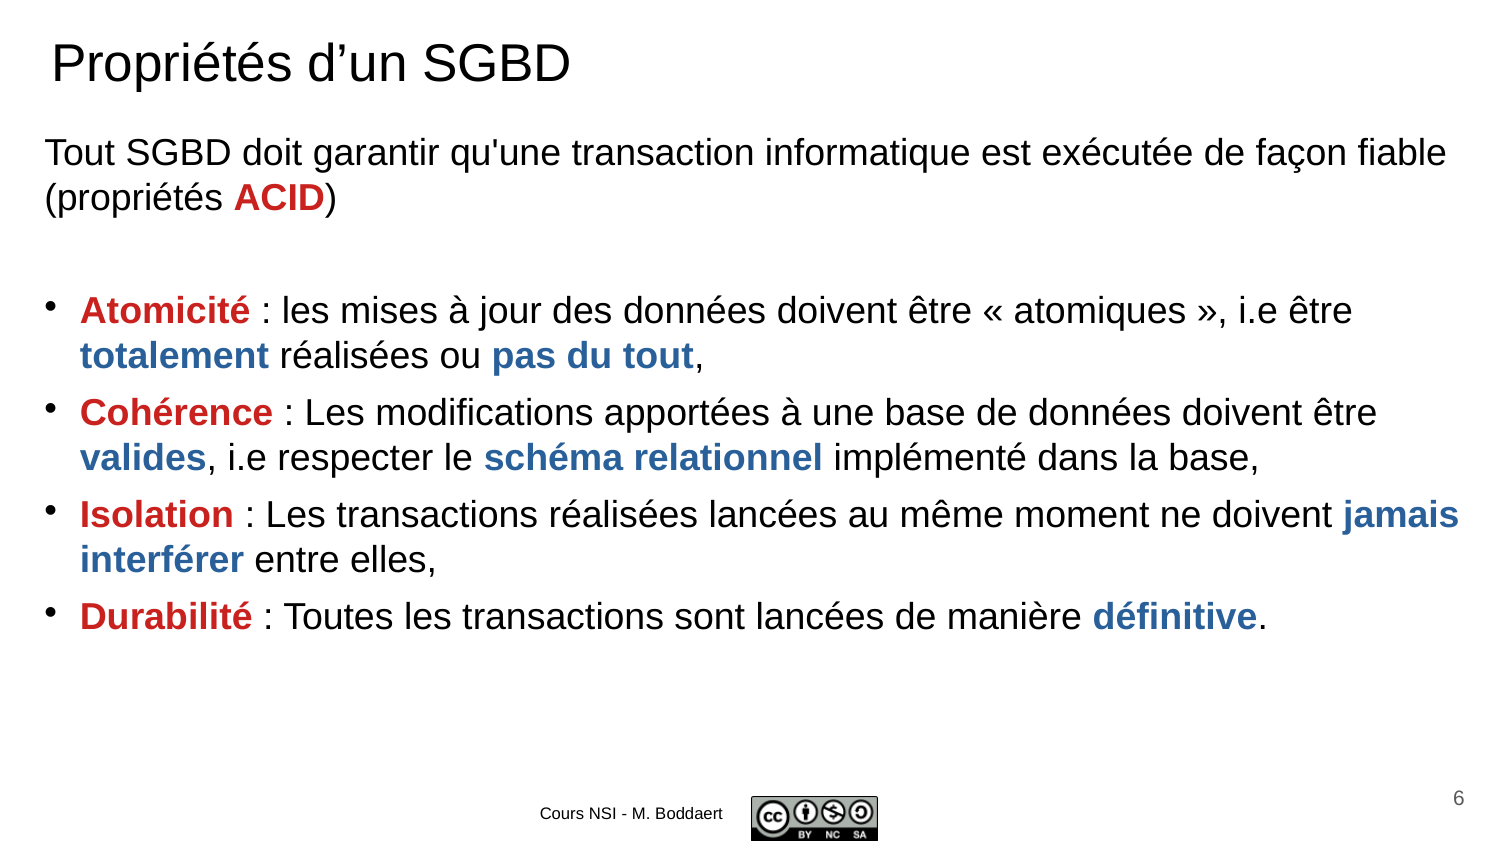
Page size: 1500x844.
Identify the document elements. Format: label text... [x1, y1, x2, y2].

text_box Tout SGBD doit garantir qu'une transaction informatique est exécutée de façon fiable (propriétés ACID) Atomicité : les mises à jour des données doivent être « atomiques », i.e être totalement réalisées ou pas du tout, Cohérence : Les modifications apportées à une base de données doivent être valides, i.e respecter le schéma relationnel implémenté dans la base, Isolation : Les transactions réalisées lancées au même moment ne doivent jamais interférer entre elles, Durabilité : Toutes les transactions sont lancées de manière définitive. [29, 120, 1477, 760]
title Propriétés d’un SGBD [51, 13, 1449, 108]
slide_number <numéro> [1389, 764, 1480, 830]
picture [751, 796, 878, 841]
